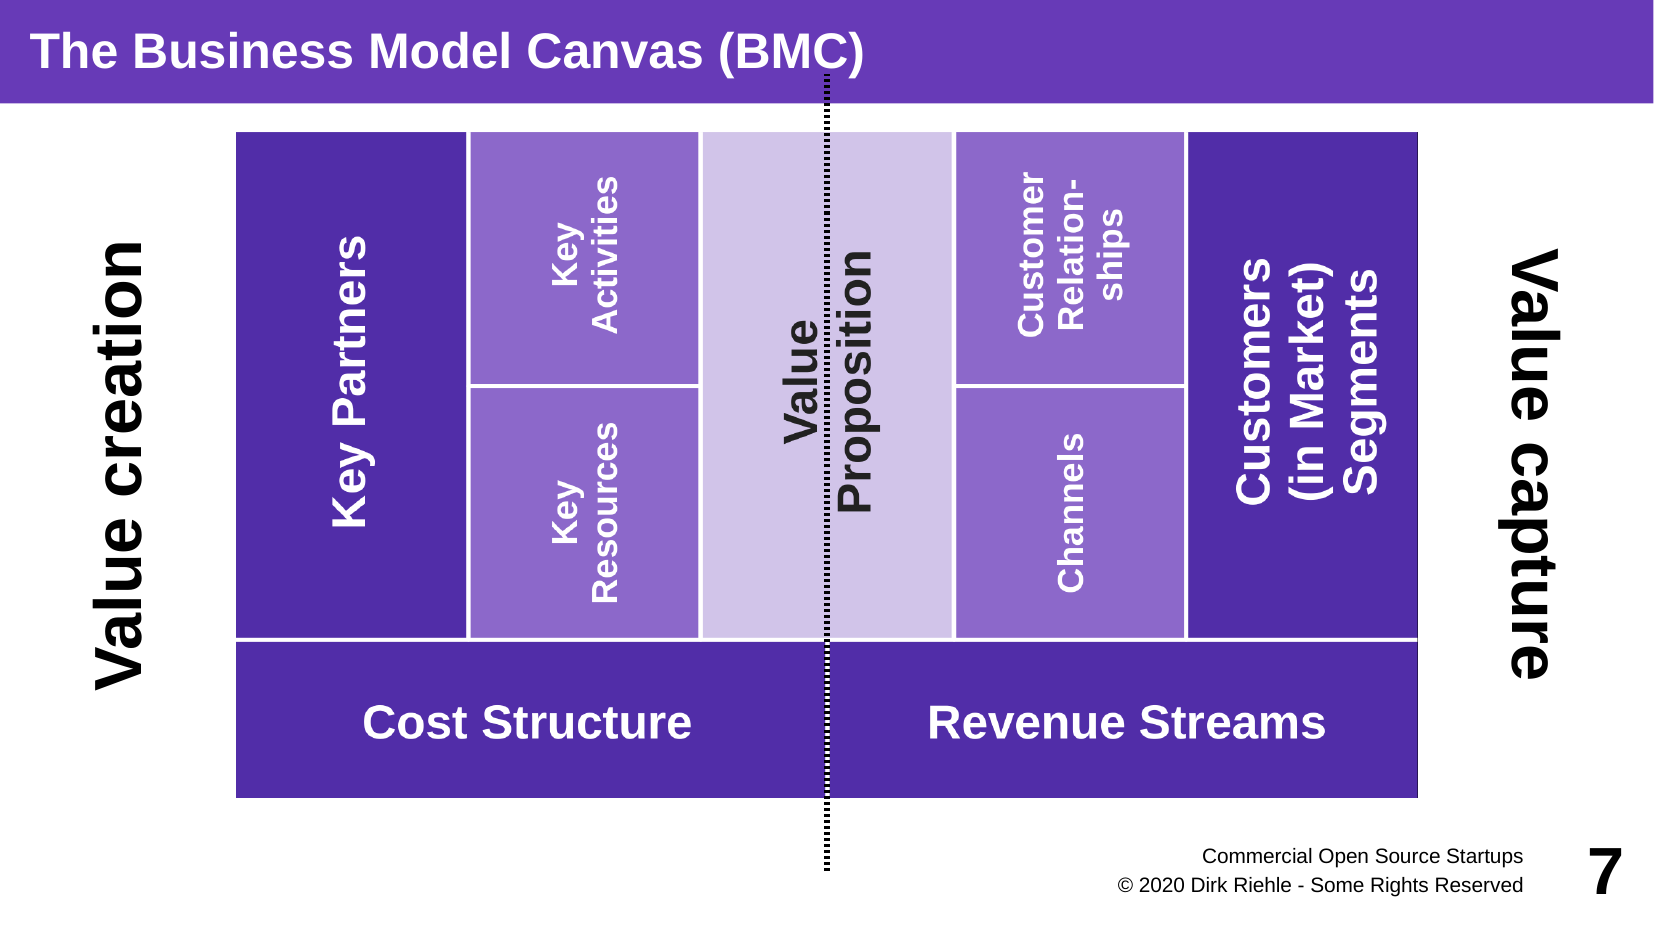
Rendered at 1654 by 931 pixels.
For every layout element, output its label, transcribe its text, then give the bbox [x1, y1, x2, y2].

text_box Value capture [1418, 132, 1654, 798]
text_box Value creation [0, 132, 236, 798]
title The Business Model Canvas (BMC) [0, 0, 1654, 104]
picture [236, 132, 1418, 798]
